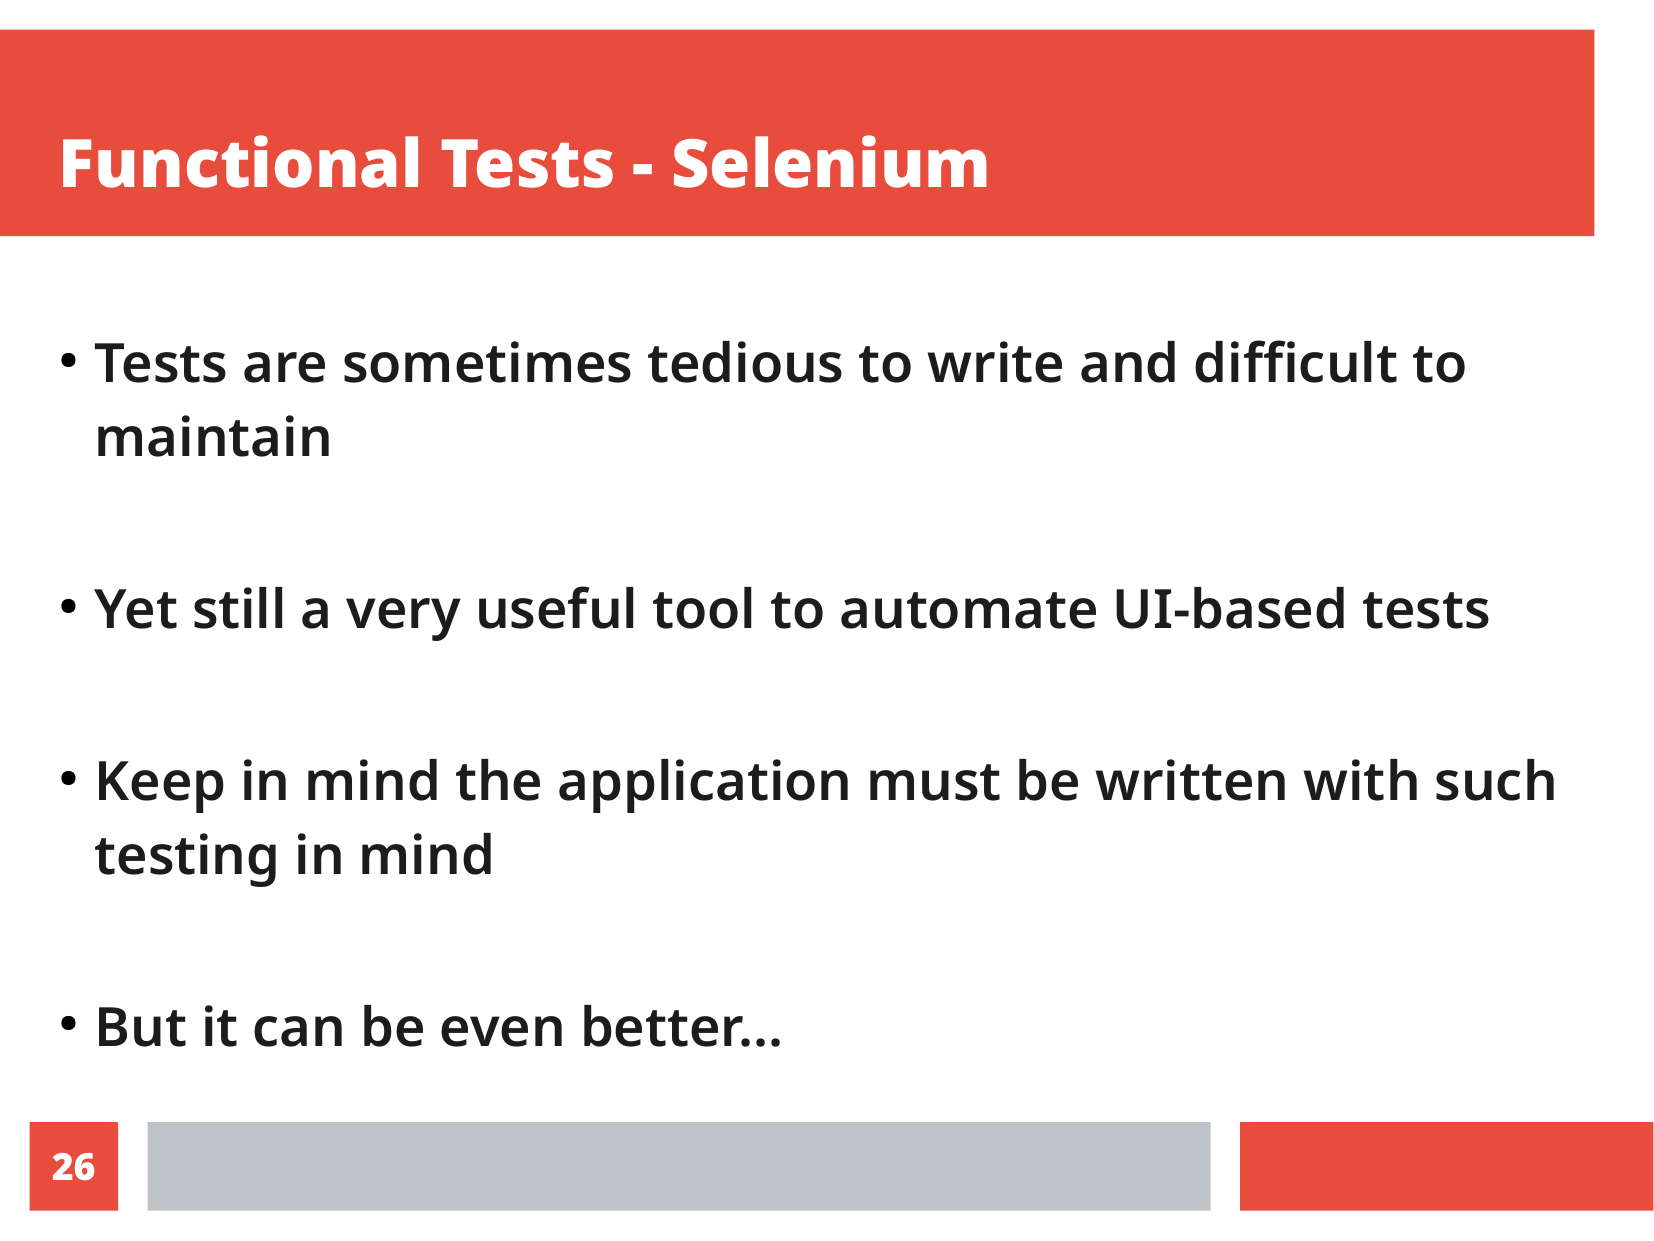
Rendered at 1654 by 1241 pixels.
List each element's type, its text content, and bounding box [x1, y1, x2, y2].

list Tests are sometimes tedious to write and difficult to maintain Yet still a very useful tool to automate UI-based tests Keep in mind the application must be written with such testing in mind But it can be even better... [59, 324, 1565, 1093]
title Functional Tests - Selenium [59, 59, 1595, 207]
